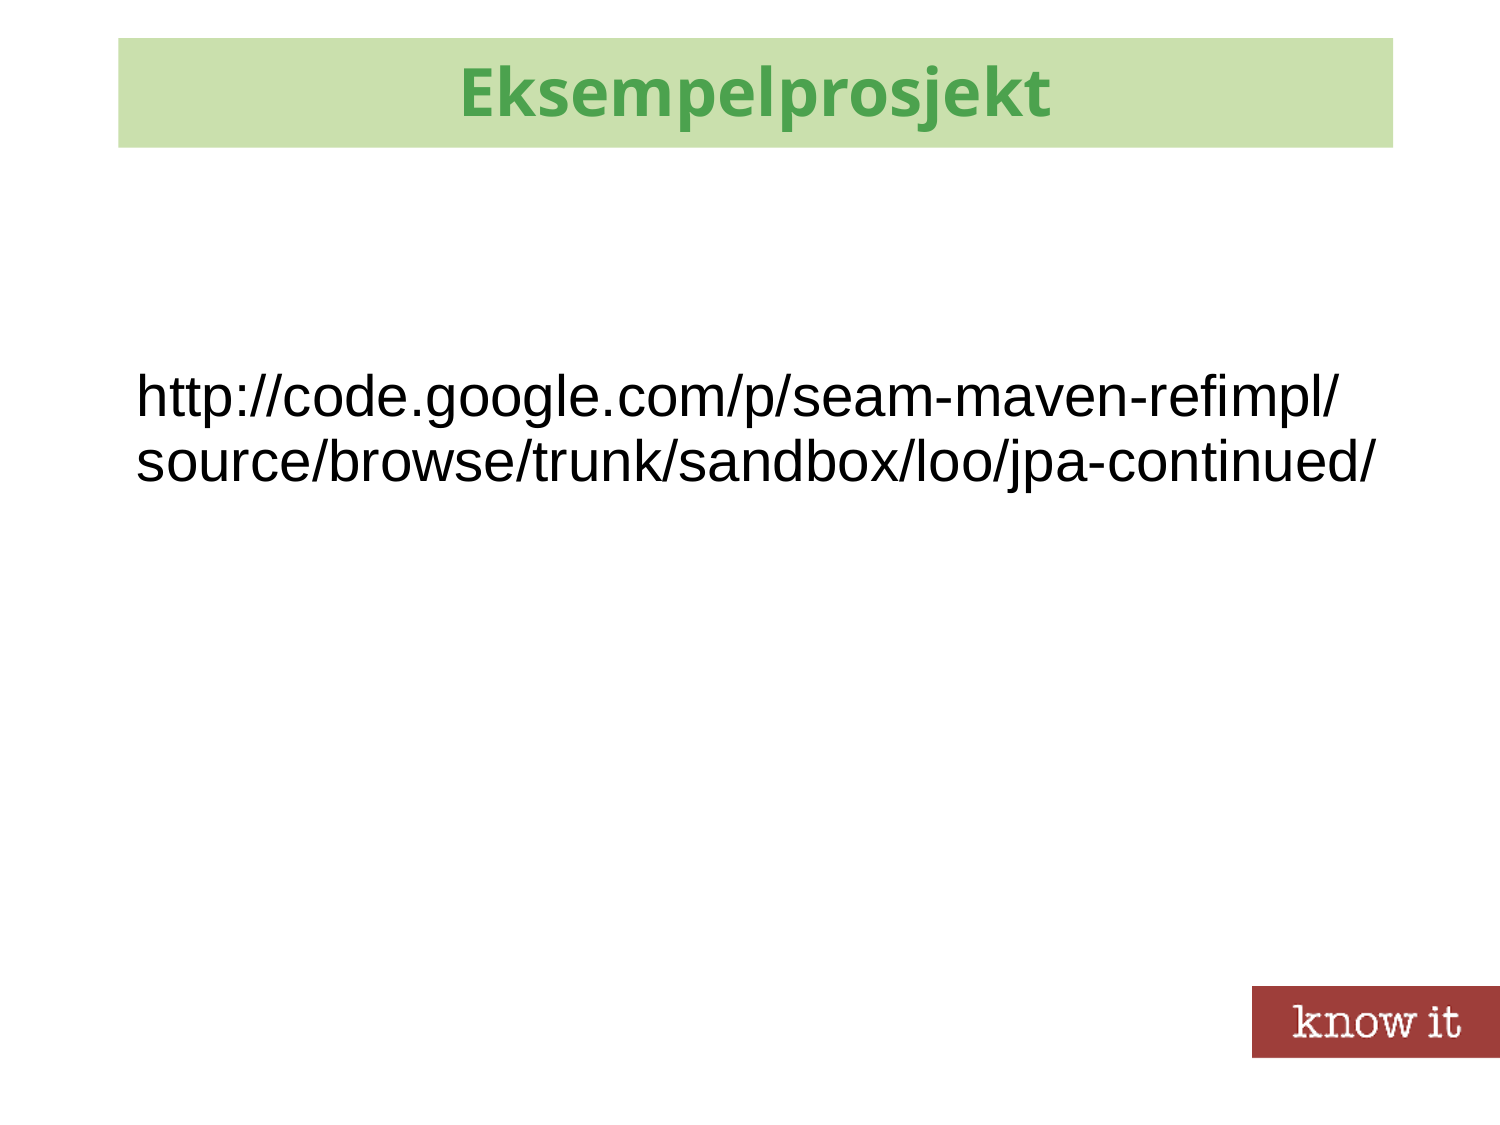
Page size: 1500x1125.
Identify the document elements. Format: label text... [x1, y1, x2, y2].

list http://code.google.com/p/seam-maven-refimpl/source/browse/trunk/sandbox/loo/jpa-continued/ [136, 364, 1396, 560]
text_box Eksempelprosjekt [118, 38, 1394, 148]
picture [1252, 986, 1500, 1058]
